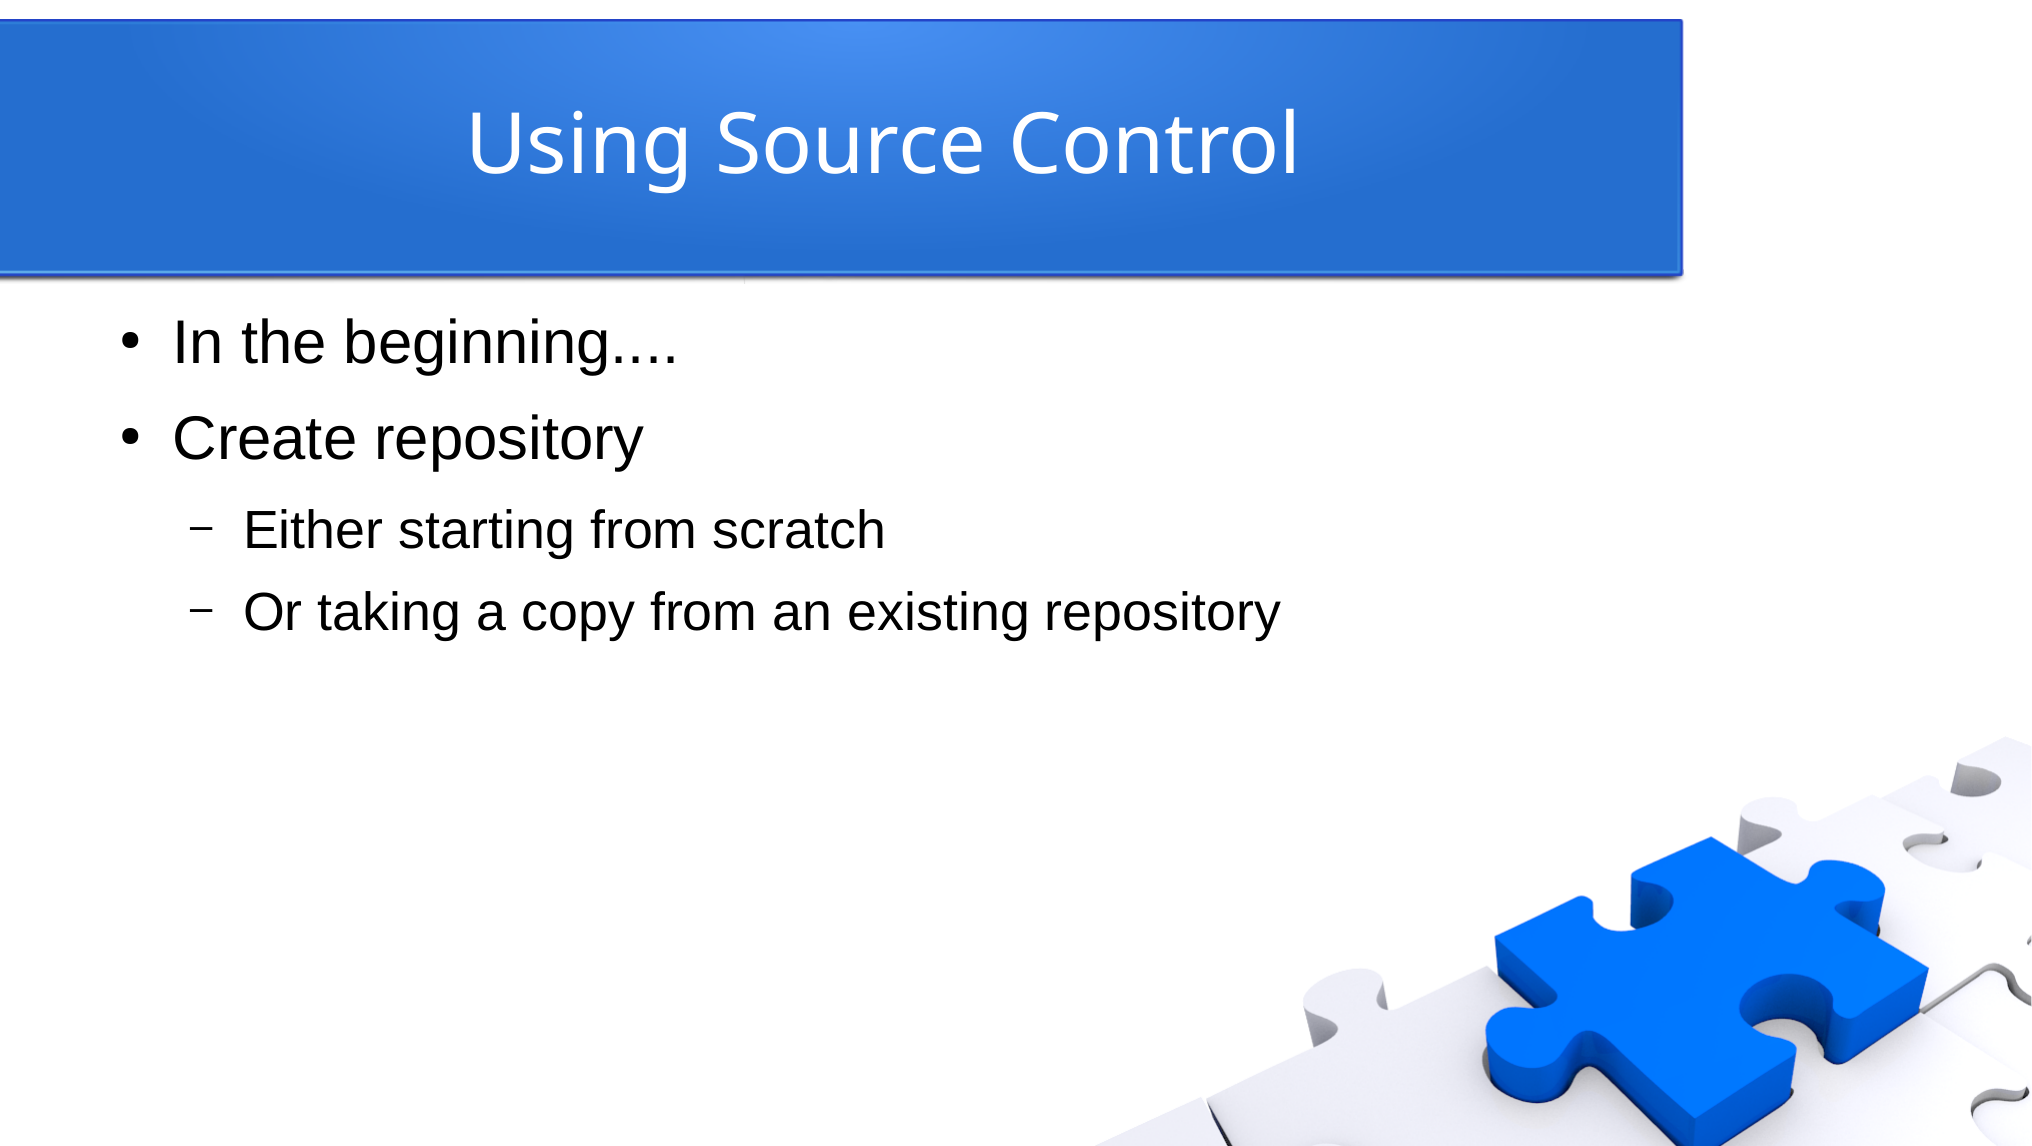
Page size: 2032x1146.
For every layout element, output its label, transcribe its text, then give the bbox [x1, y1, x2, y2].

title Using Source Control [101, 45, 1666, 237]
picture [0, 19, 1689, 284]
list In the beginning.... Create repository Either starting from scratch Or taking a copy from an existing repository [101, 307, 1619, 972]
picture [1071, 605, 2032, 1146]
